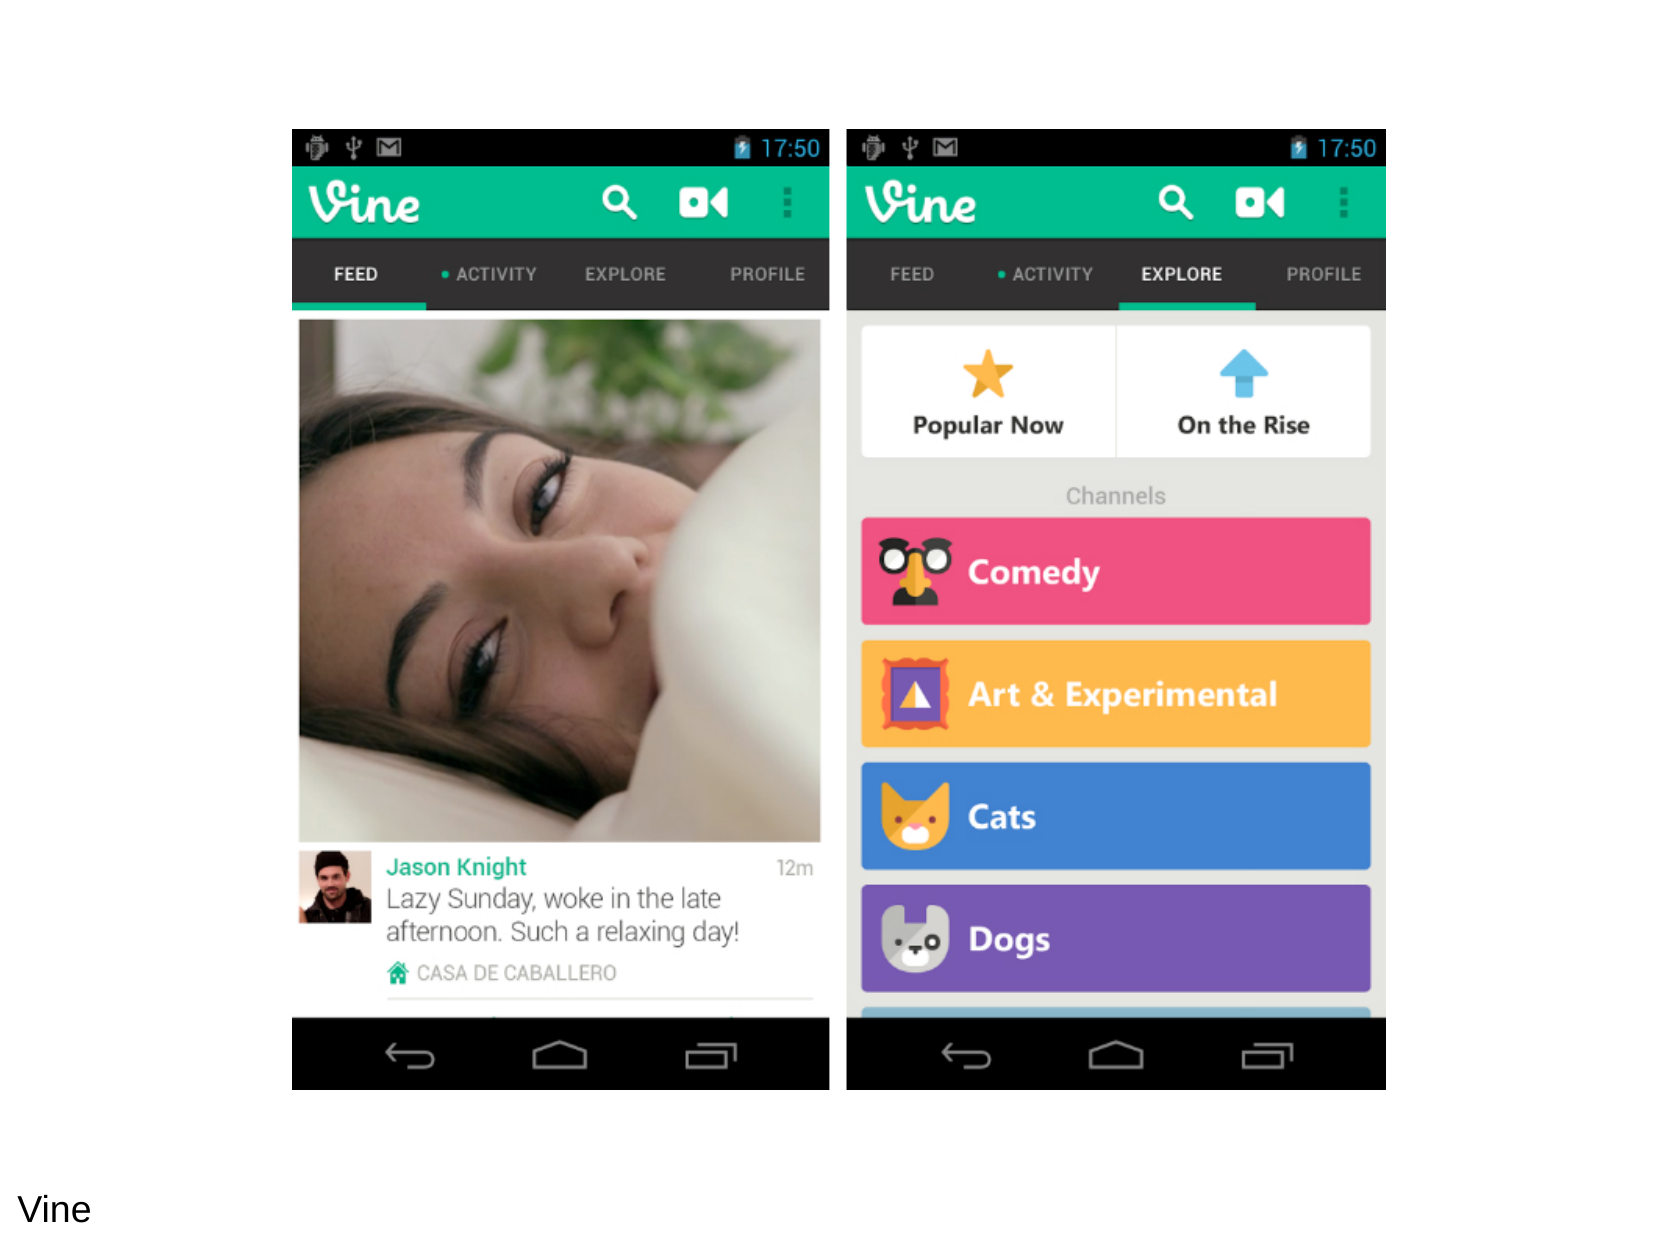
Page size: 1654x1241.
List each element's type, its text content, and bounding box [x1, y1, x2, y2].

text_box Vine [2, 1181, 107, 1238]
picture [292, 129, 1386, 1090]
